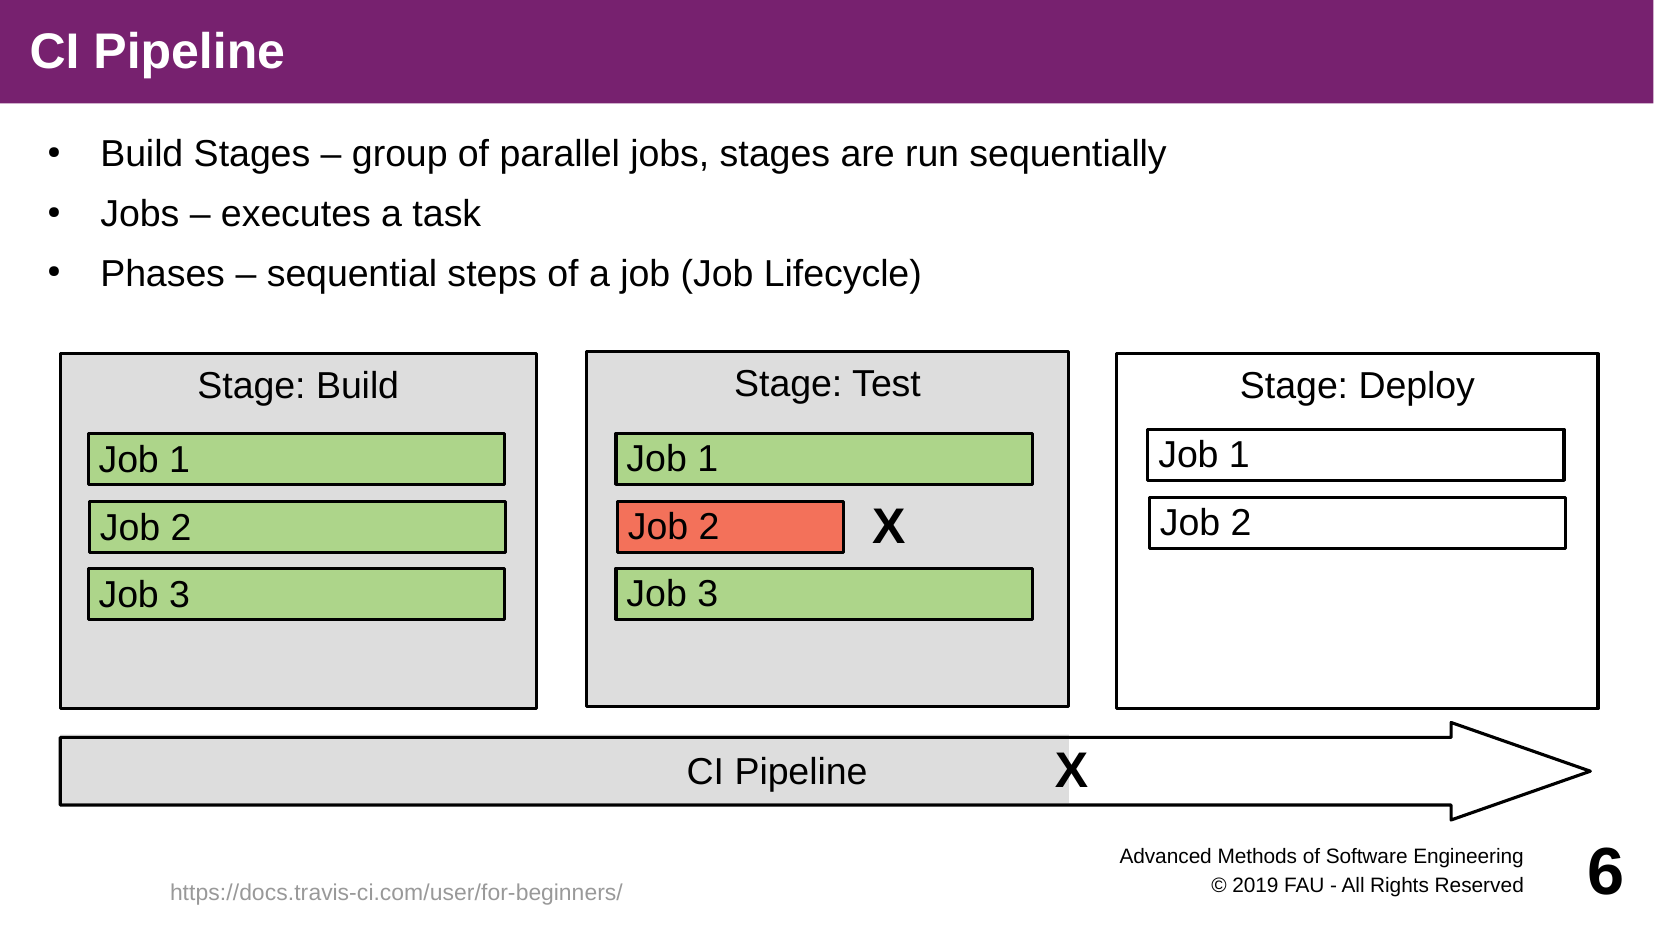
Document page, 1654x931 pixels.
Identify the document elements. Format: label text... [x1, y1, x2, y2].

text_box Stage: Deploy [1116, 353, 1599, 709]
text_box Job 2 [1149, 497, 1566, 549]
text_box Stage: Build [60, 353, 537, 709]
text_box Job 2 [617, 501, 844, 553]
text_box X [850, 484, 927, 569]
text_box CI Pipeline [1110, 722, 1591, 820]
list Build Stages – group of parallel jobs, stages are run sequentially Jobs – executes a task Phases – sequential steps of a job (Job Lifecycle) [29, 132, 1625, 813]
text_box Job 1 [1147, 429, 1565, 481]
text_box Job 1 [88, 433, 505, 485]
text_box Stage: Test [586, 351, 1069, 707]
title CI Pipeline [0, 0, 1654, 104]
text_box CI Pipeline [60, 737, 1033, 806]
text_box Job 3 [88, 568, 505, 620]
text_box Job 3 [615, 568, 1033, 620]
text_box https://docs.travis-ci.com/user/for-beginners/ [0, 855, 794, 931]
text_box X [1033, 728, 1110, 813]
text_box Job 1 [615, 433, 1033, 485]
text_box Job 2 [89, 501, 506, 553]
